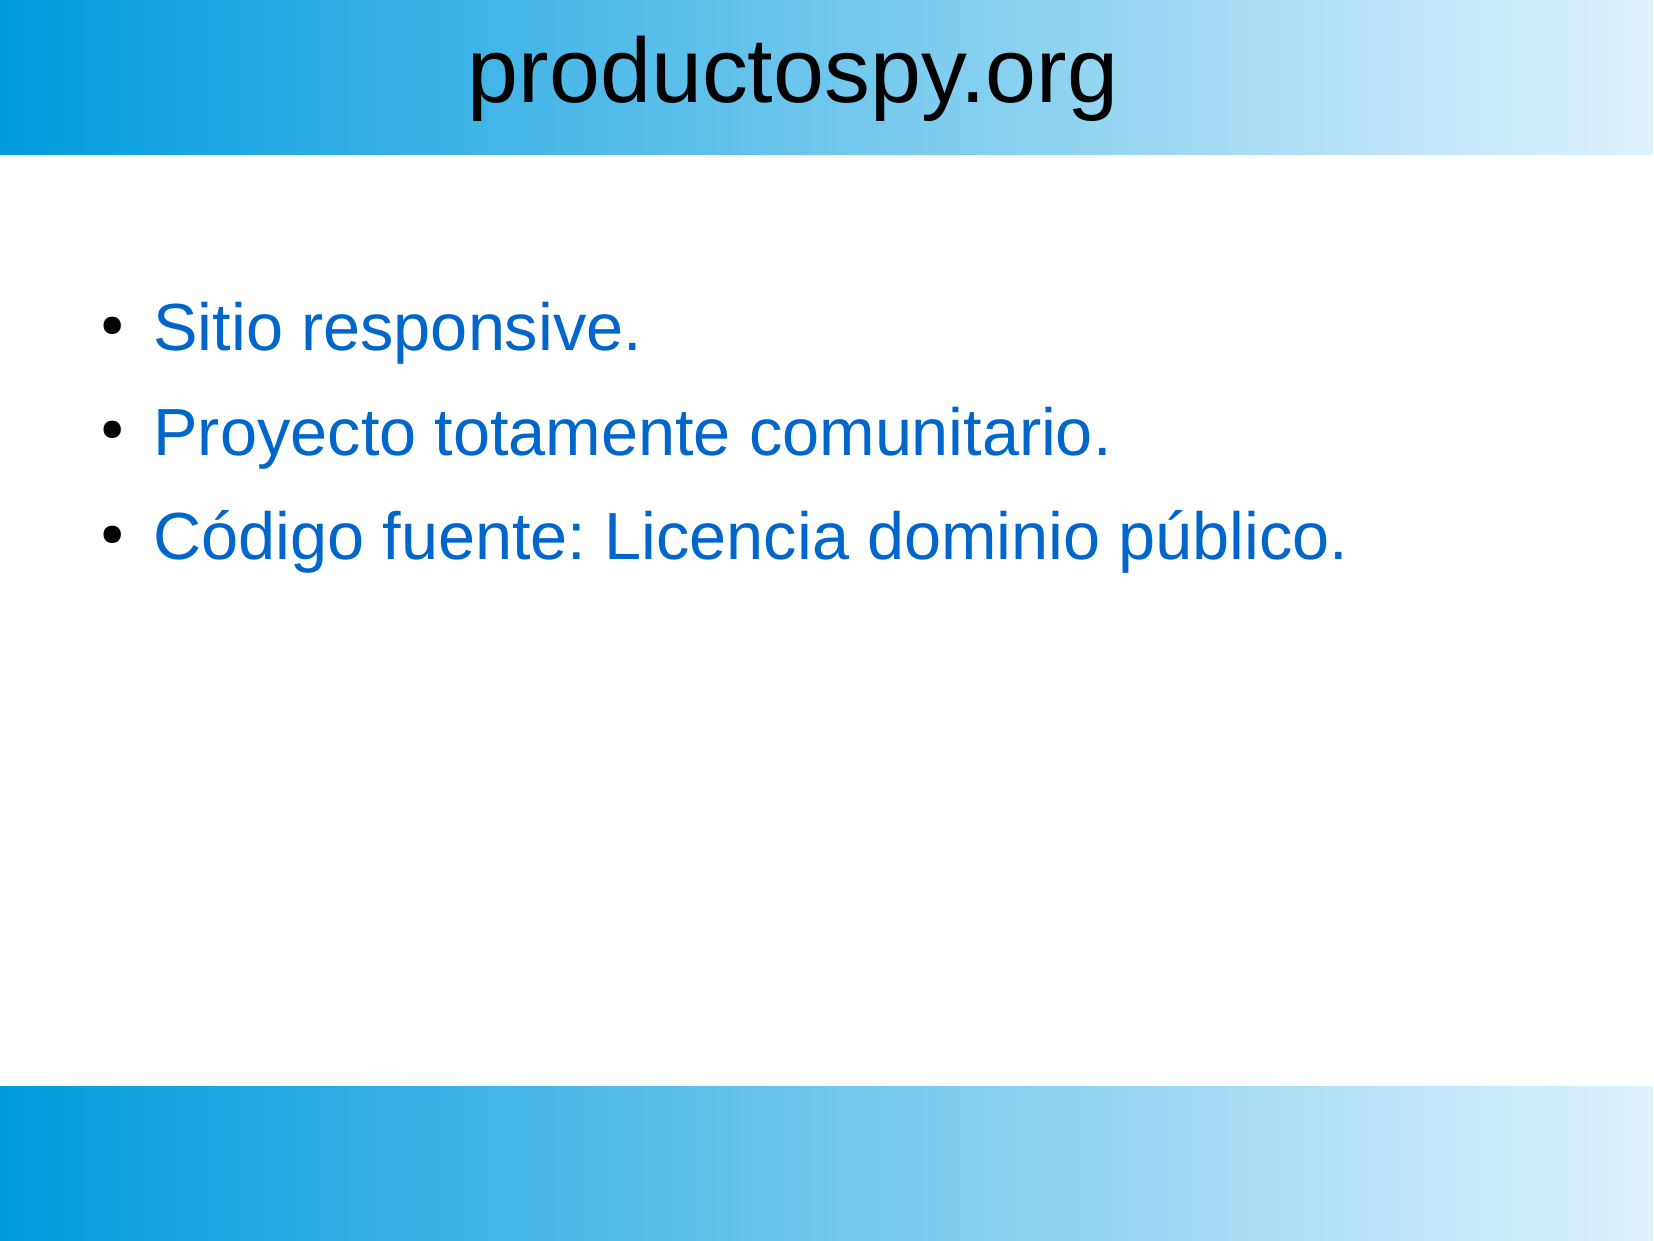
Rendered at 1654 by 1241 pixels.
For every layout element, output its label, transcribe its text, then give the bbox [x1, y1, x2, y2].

text_box productospy.org [453, 12, 1134, 130]
list Sitio responsive. Proyecto totamente comunitario. Código fuente: Licencia dominio público. [82, 290, 1477, 981]
